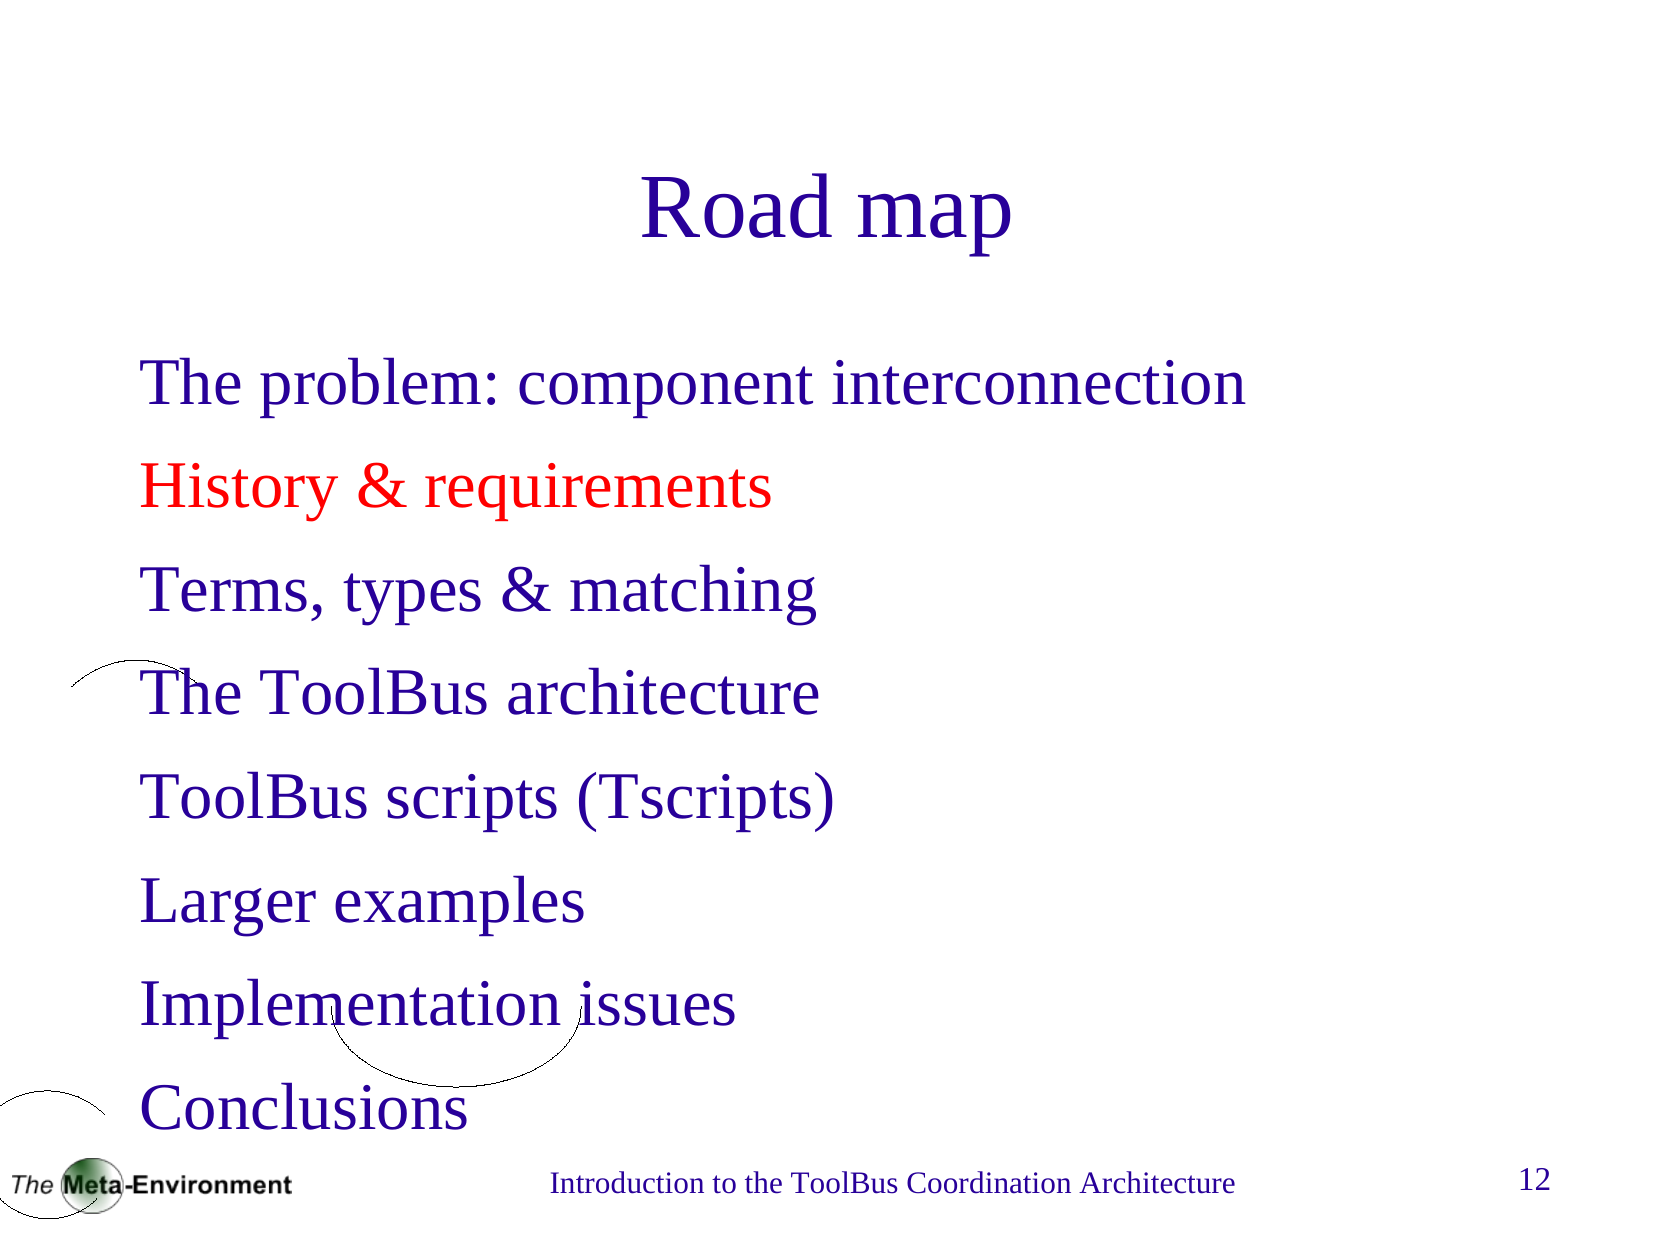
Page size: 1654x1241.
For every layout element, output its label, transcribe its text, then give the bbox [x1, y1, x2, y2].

picture [12, 1158, 292, 1214]
list The problem: component interconnection History & requirements Terms, types & matching The ToolBus architecture ToolBus scripts (Tscripts) Larger examples Implementation issues Conclusions [121, 344, 1534, 1144]
title Road map [121, 102, 1534, 311]
